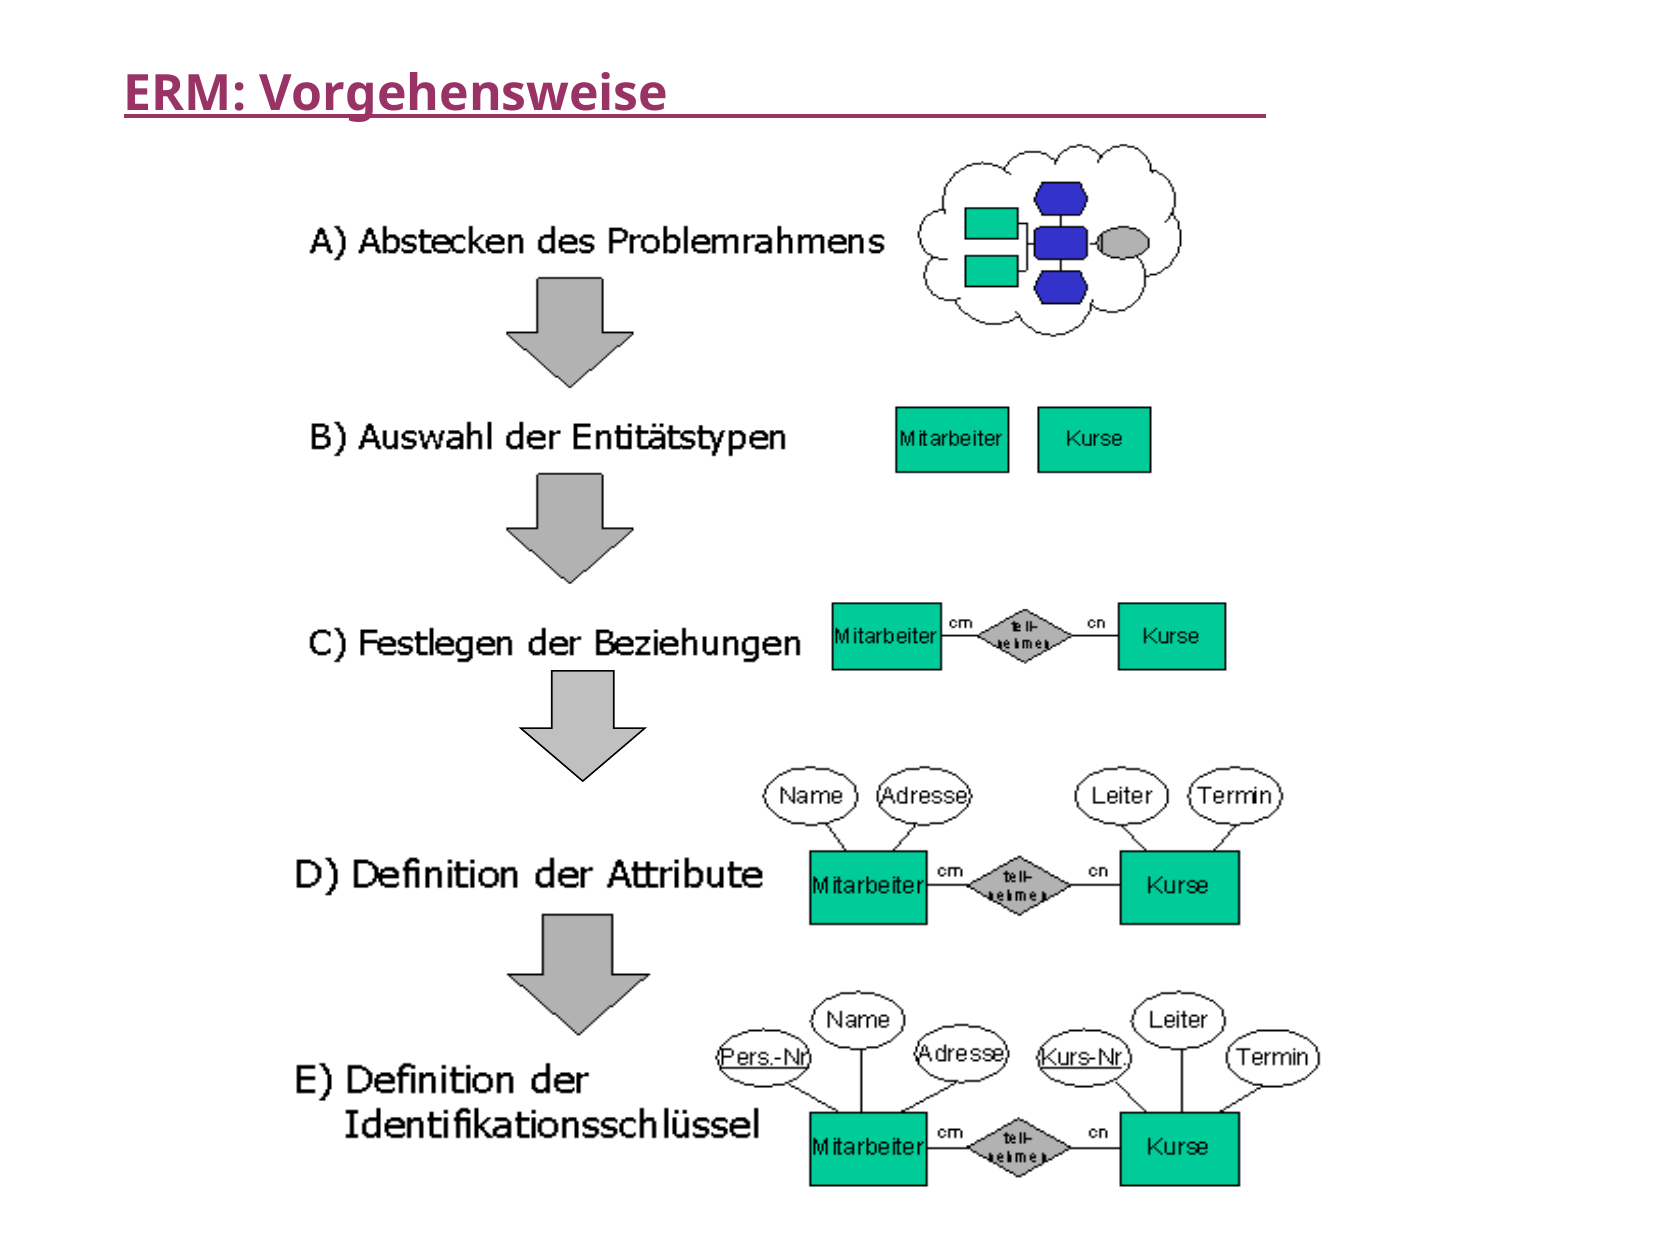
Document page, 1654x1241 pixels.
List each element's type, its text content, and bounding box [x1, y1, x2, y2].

title ERM: Vorgehensweise [124, 21, 1530, 160]
text_box [520, 670, 645, 782]
picture [187, 160, 1309, 684]
picture [185, 752, 1404, 1196]
